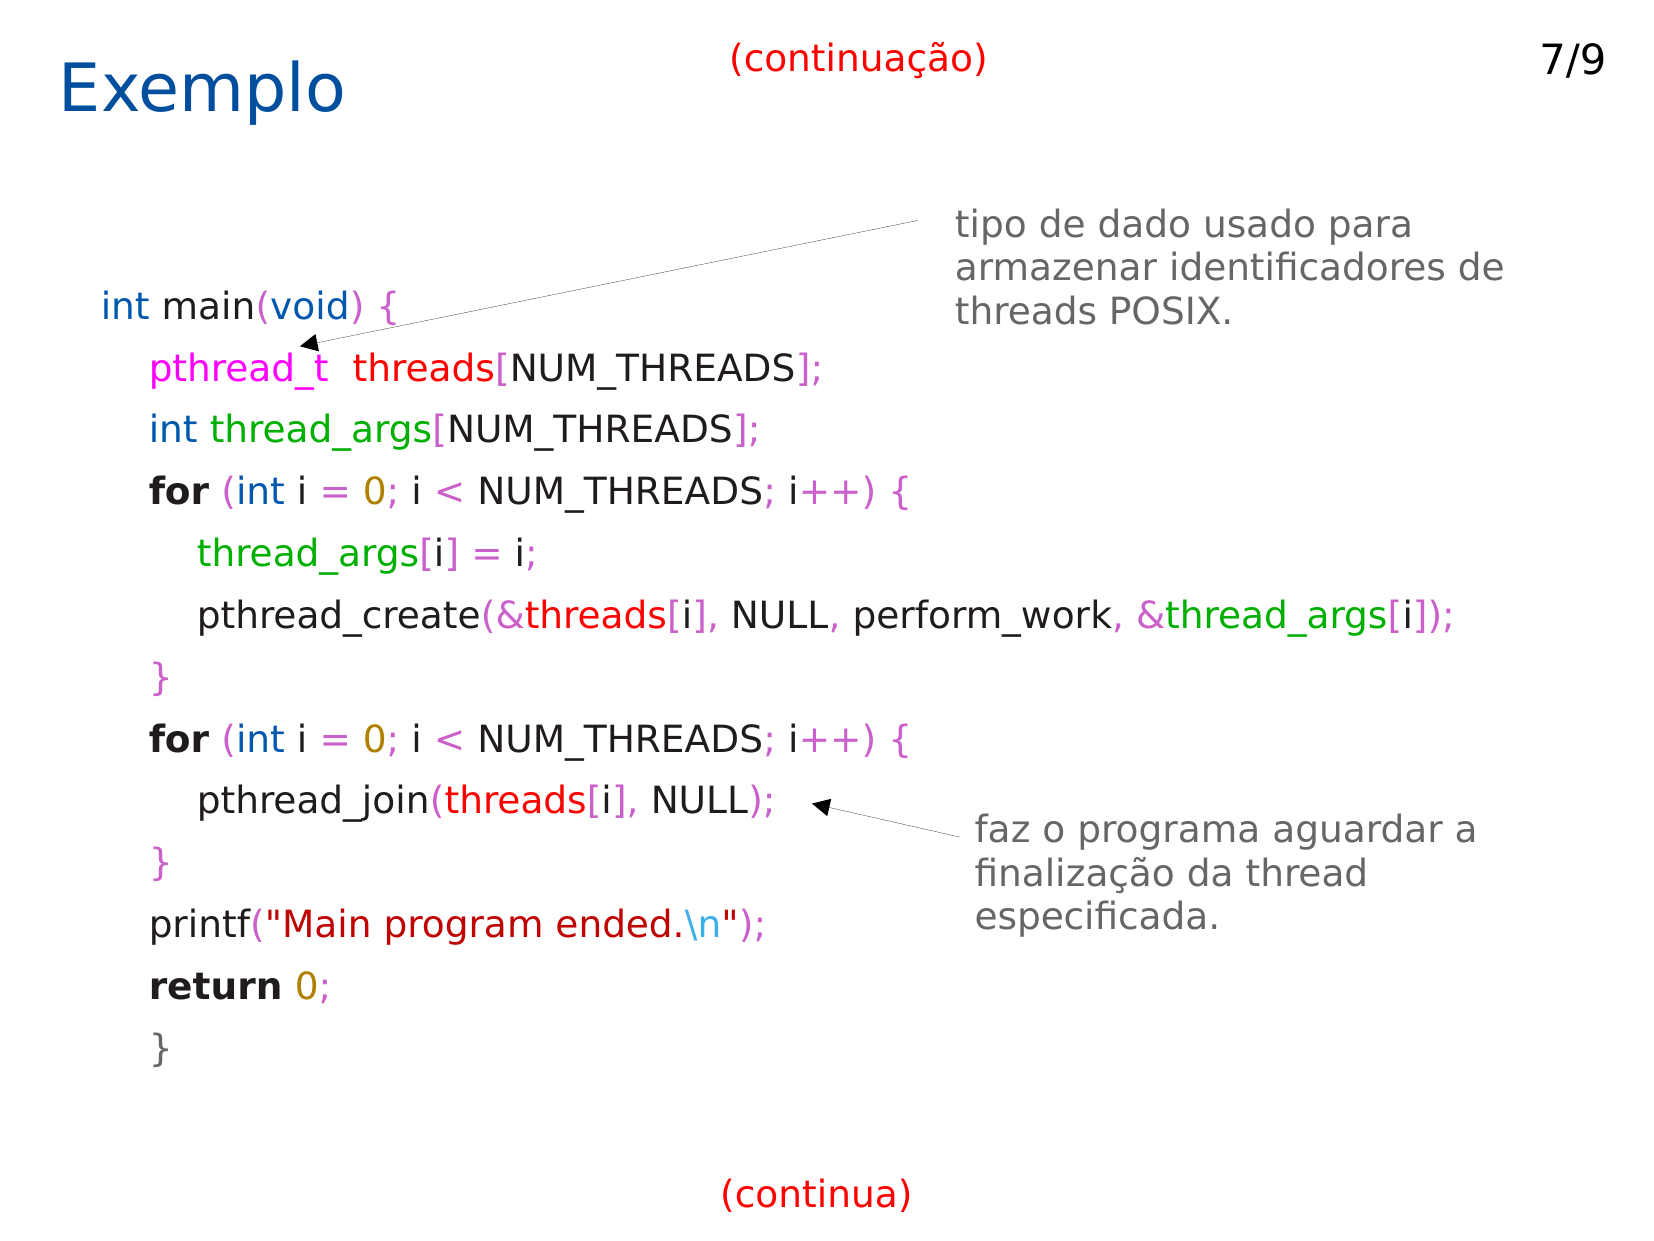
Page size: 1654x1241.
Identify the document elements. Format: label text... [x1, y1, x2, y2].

text_box tipo de dado usado para armazenar identificadores de threads POSIX. [940, 195, 1633, 380]
text_box (continuação) [714, 29, 1003, 88]
text_box faz o programa aguardar a finalização da thread especificada. [959, 800, 1577, 1047]
text_box (continua) [705, 1165, 928, 1224]
title Exemplo [59, 29, 1506, 148]
text_box int main(void) { pthread_t threads[NUM_THREADS]; int thread_args[NUM_THREADS]; for (int i = 0; i < NUM_THREADS; i++) { thread_args[i] = i; pthread_create(&threads[i], NULL, perform_work, &thread_args[i]); } for (int i = 0; i < NUM_THREADS; i++) { pthread_join(threads[i], NULL); } printf("Main program ended.\n"); return 0; } [85, 270, 1602, 1150]
